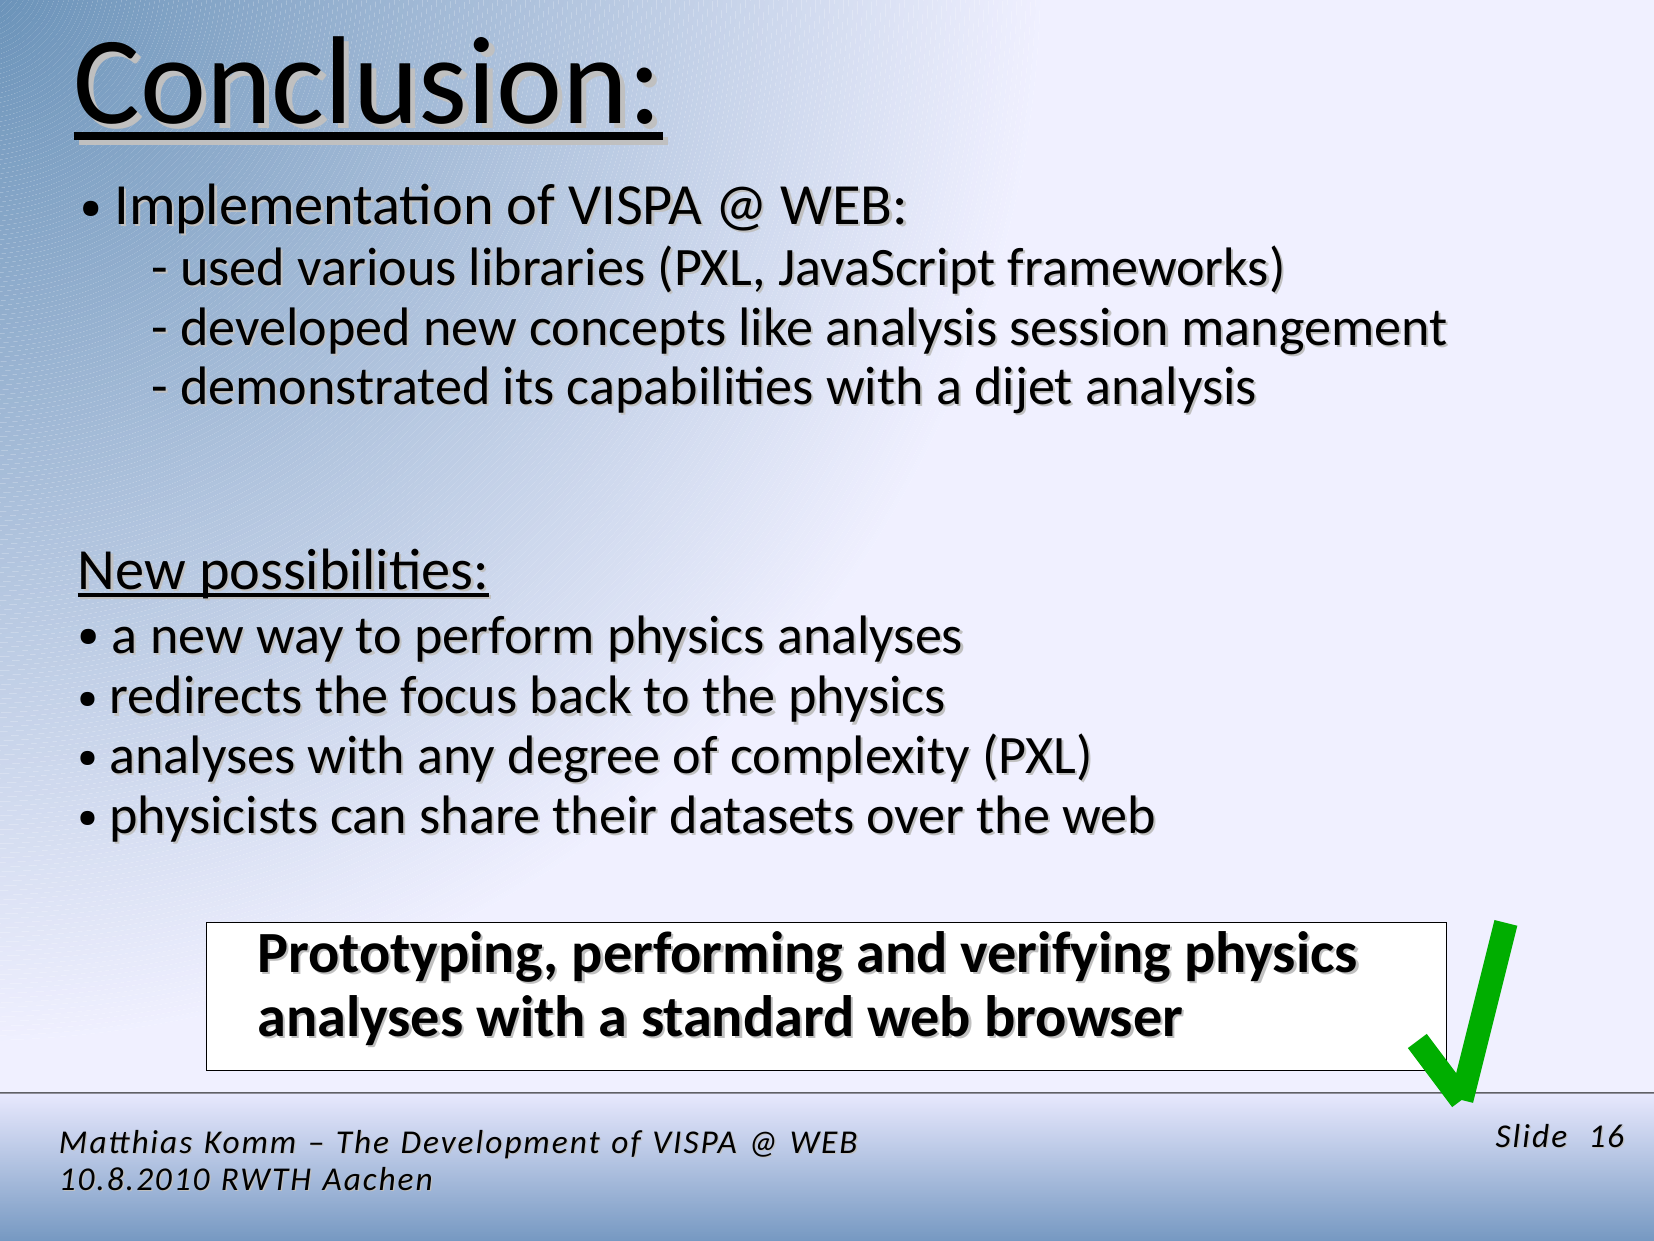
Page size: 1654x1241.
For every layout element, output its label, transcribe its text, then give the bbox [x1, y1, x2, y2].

text_box New possibilities: a new way to perform physics analyses redirects the focus back to the physics analyses with any degree of complexity (PXL) physicists can share their datasets over the web [63, 532, 1595, 916]
text_box Implementation of VISPA @ WEB: - used various libraries (PXL, JavaScript frameworks) - developed new concepts like analysis session mangement - demonstrated its capabilities with a dijet analysis [65, 167, 1465, 473]
text_box Conclusion: [59, 10, 1506, 178]
text_box Prototyping, performing and verifying physics analyses with a standard web browser [242, 915, 1454, 1080]
text_box [206, 922, 242, 1071]
